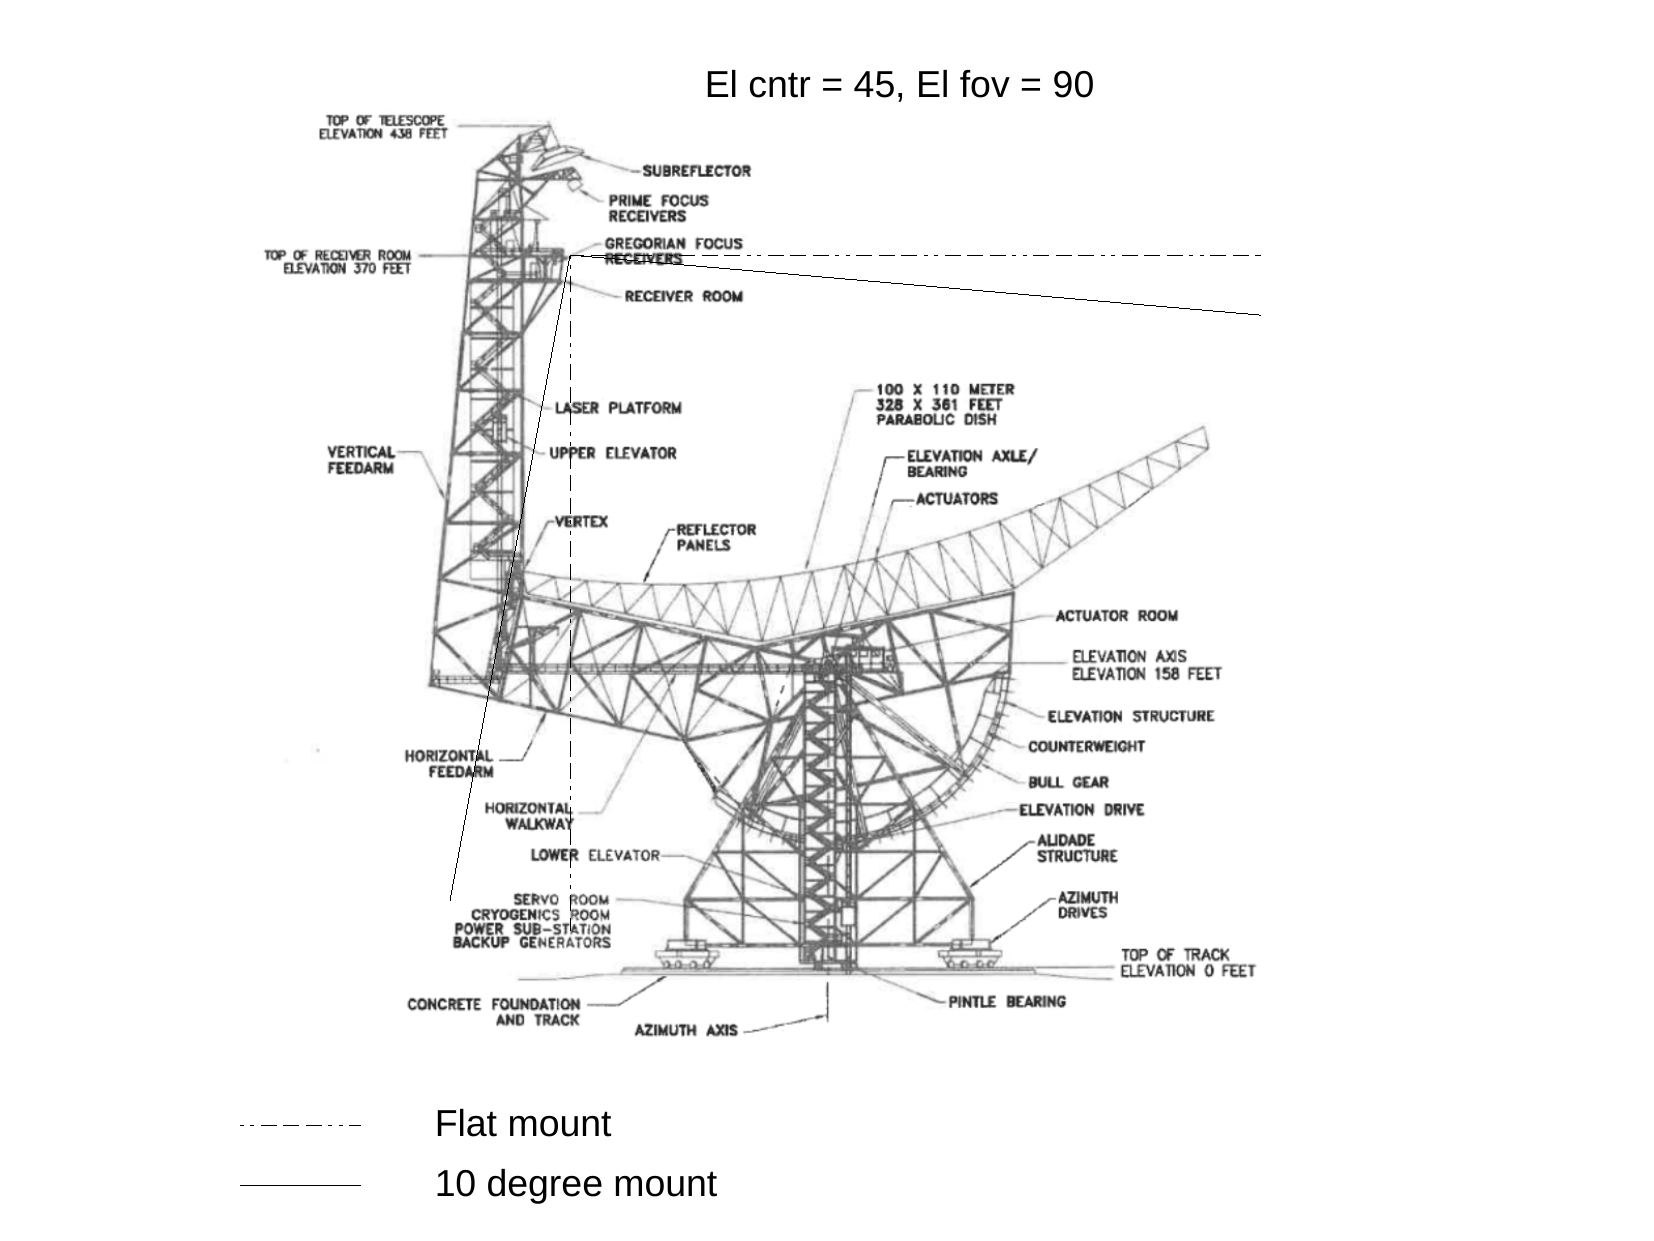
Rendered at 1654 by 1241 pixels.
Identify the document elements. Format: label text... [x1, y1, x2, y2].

text_box Flat mount [420, 1095, 1066, 1155]
text_box El cntr = 45, El fov = 90 [690, 55, 1336, 196]
text_box 10 degree mount [420, 1155, 1066, 1216]
picture [230, 61, 1297, 1065]
